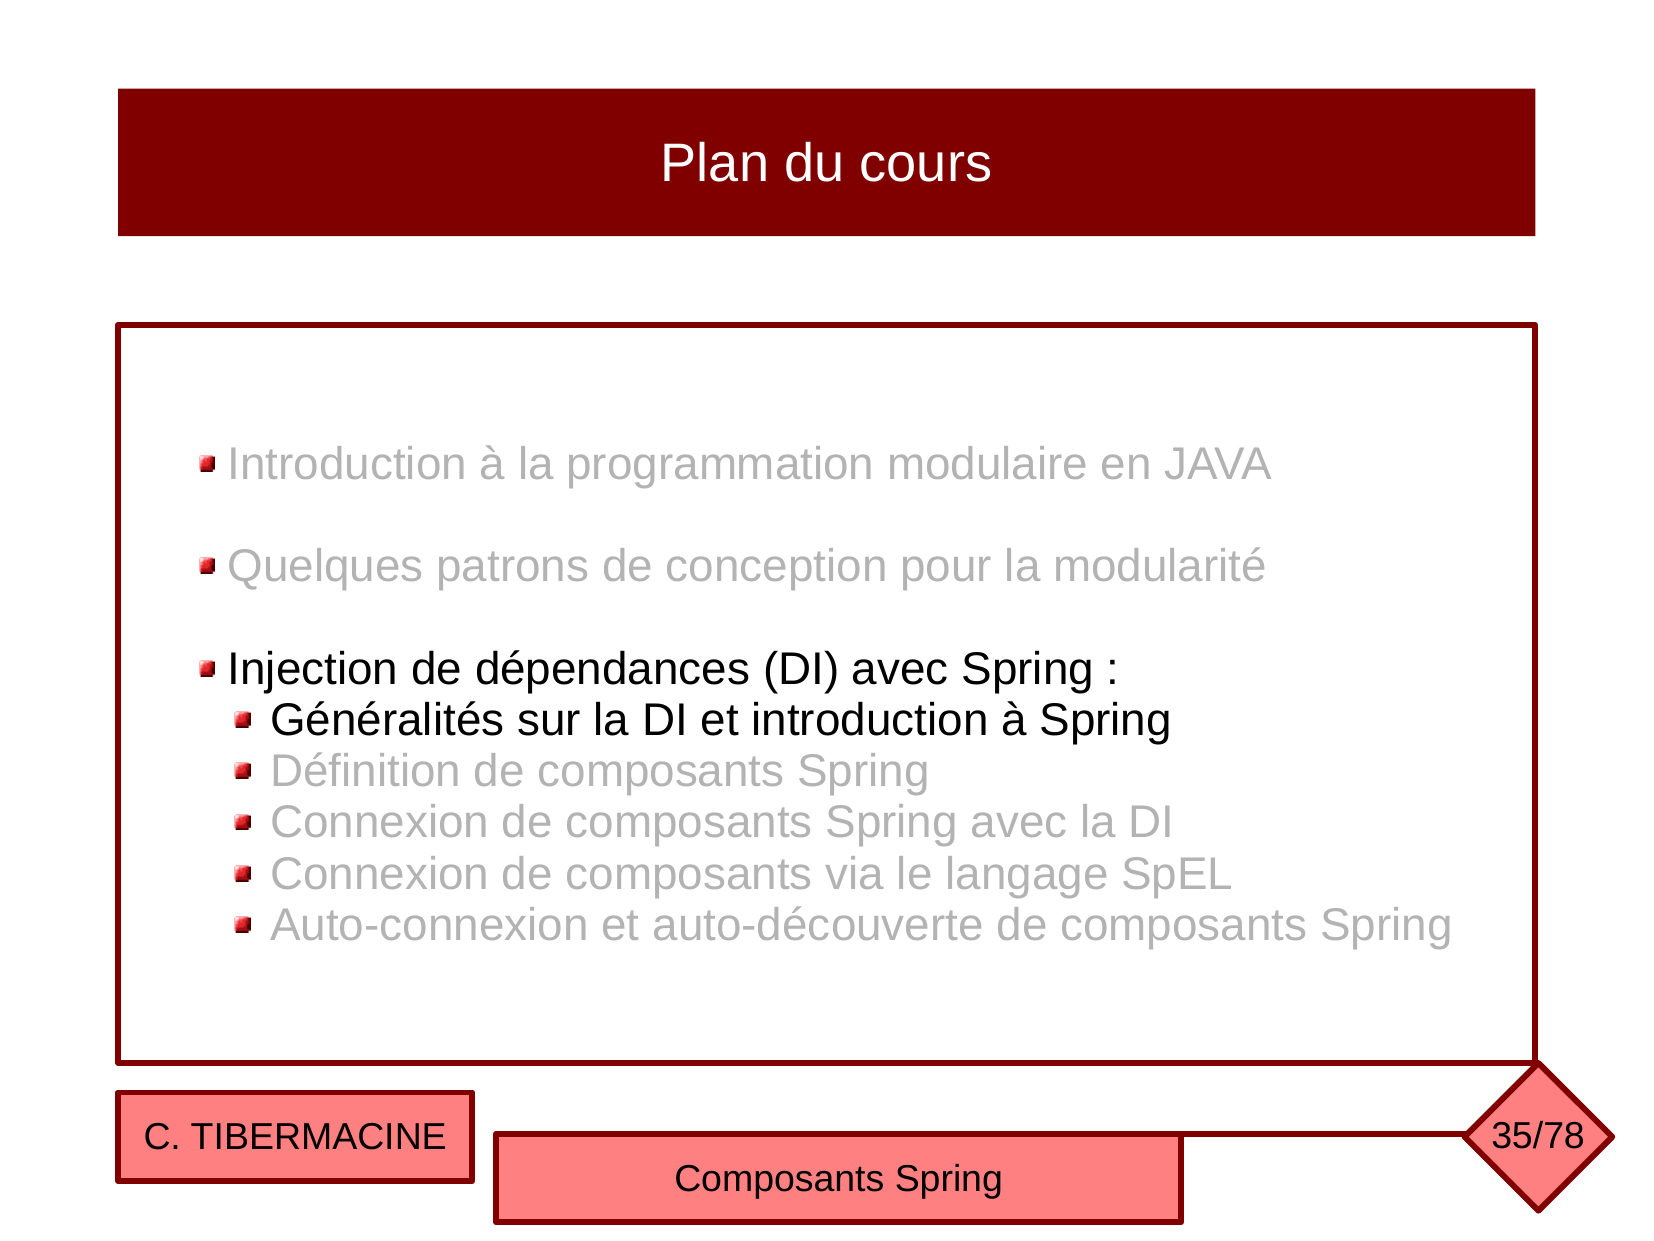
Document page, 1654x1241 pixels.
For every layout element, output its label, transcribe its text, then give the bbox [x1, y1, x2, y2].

picture [199, 455, 215, 472]
picture [234, 711, 251, 728]
text_box Plan du cours [118, 88, 1536, 237]
picture [234, 865, 251, 882]
picture [234, 814, 251, 830]
picture [199, 660, 215, 677]
picture [234, 762, 251, 779]
text_box <numéro>/78 [1476, 1107, 1613, 1207]
picture [199, 557, 215, 574]
text_box [1464, 1125, 1476, 1149]
text_box Composants Spring [496, 1133, 1182, 1223]
text_box C. TIBERMACINE [118, 1092, 473, 1182]
picture [234, 916, 251, 933]
text_box [1494, 1062, 1583, 1107]
text_box Introduction à la programmation modulaire en JAVA Quelques patrons de conception pour la modularité Injection de dépendances (DI) avec Spring : Généralités sur la DI et introduction à Spring Définition de composants Spring Connexion de composants Spring avec la DI Connexion de composants via le langage SpEL Auto-connexion et auto-découverte de composants Spring [118, 324, 1536, 1063]
